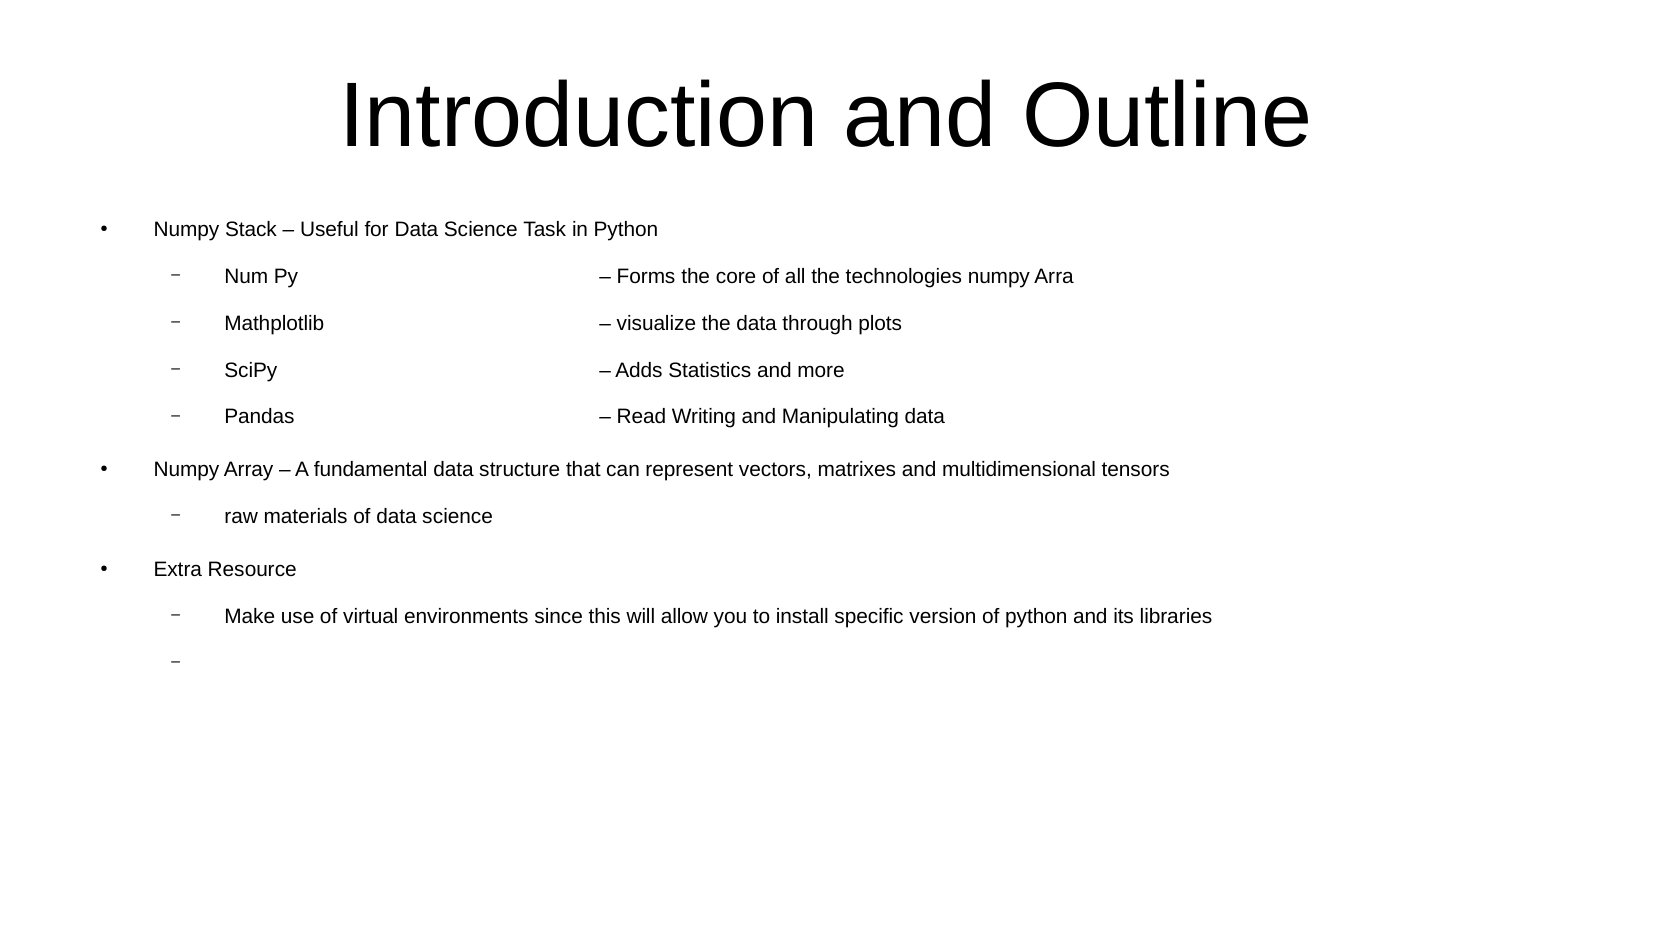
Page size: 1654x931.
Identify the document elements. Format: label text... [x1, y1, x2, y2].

list Numpy Stack – Useful for Data Science Task in Python Num Py – Forms the core of all the technologies numpy Arra Mathplotlib – visualize the data through plots SciPy – Adds Statistics and more Pandas – Read Writing and Manipulating data Numpy Array – A fundamental data structure that can represent vectors, matrixes and multidimensional tensors raw materials of data science Extra Resource Make use of virtual environments since this will allow you to install specific version of python and its libraries [82, 217, 1621, 916]
title Introduction and Outline [82, 37, 1571, 193]
